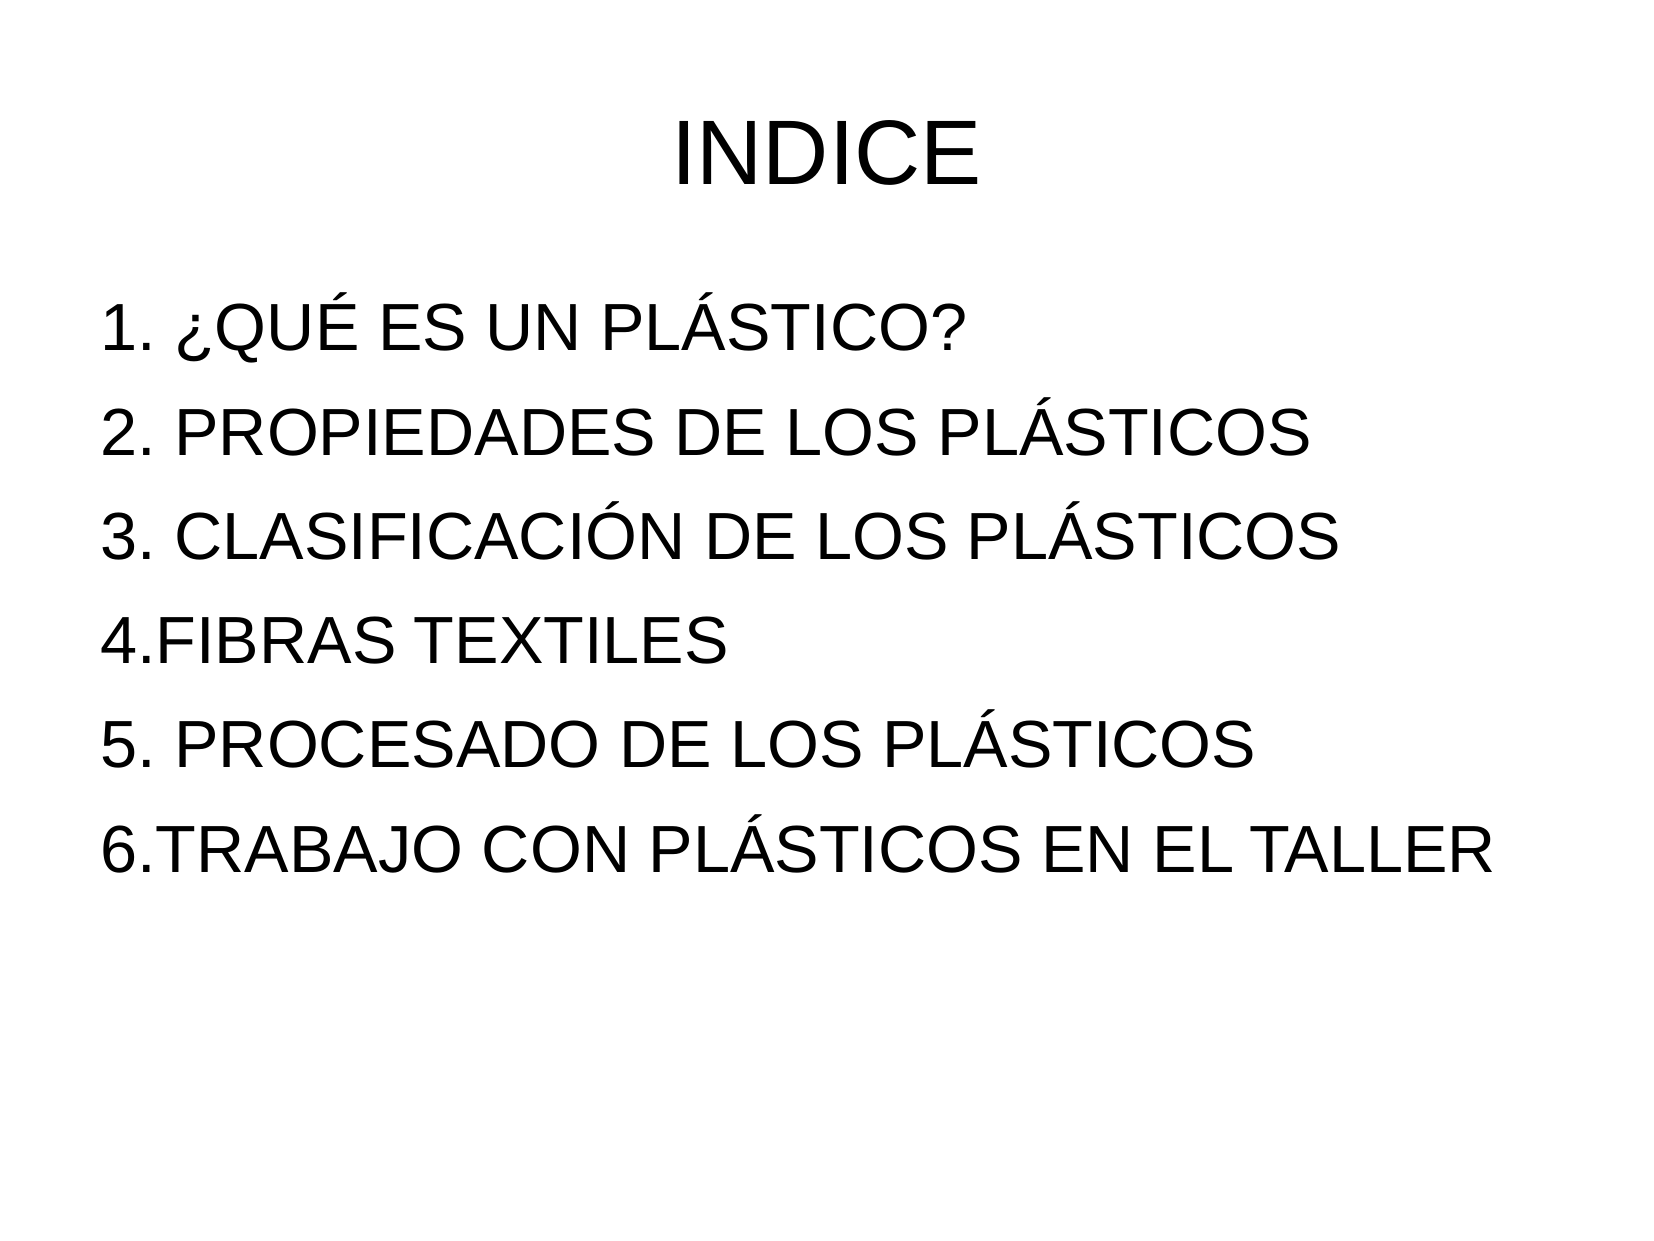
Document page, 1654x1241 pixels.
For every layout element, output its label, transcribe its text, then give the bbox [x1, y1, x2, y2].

list ¿QUÉ ES UN PLÁSTICO? PROPIEDADES DE LOS PLÁSTICOS CLASIFICACIÓN DE LOS PLÁSTICOS FIBRAS TEXTILES PROCESADO DE LOS PLÁSTICOS TRABAJO CON PLÁSTICOS EN EL TALLER [82, 290, 1571, 1109]
title INDICE [82, 49, 1571, 257]
